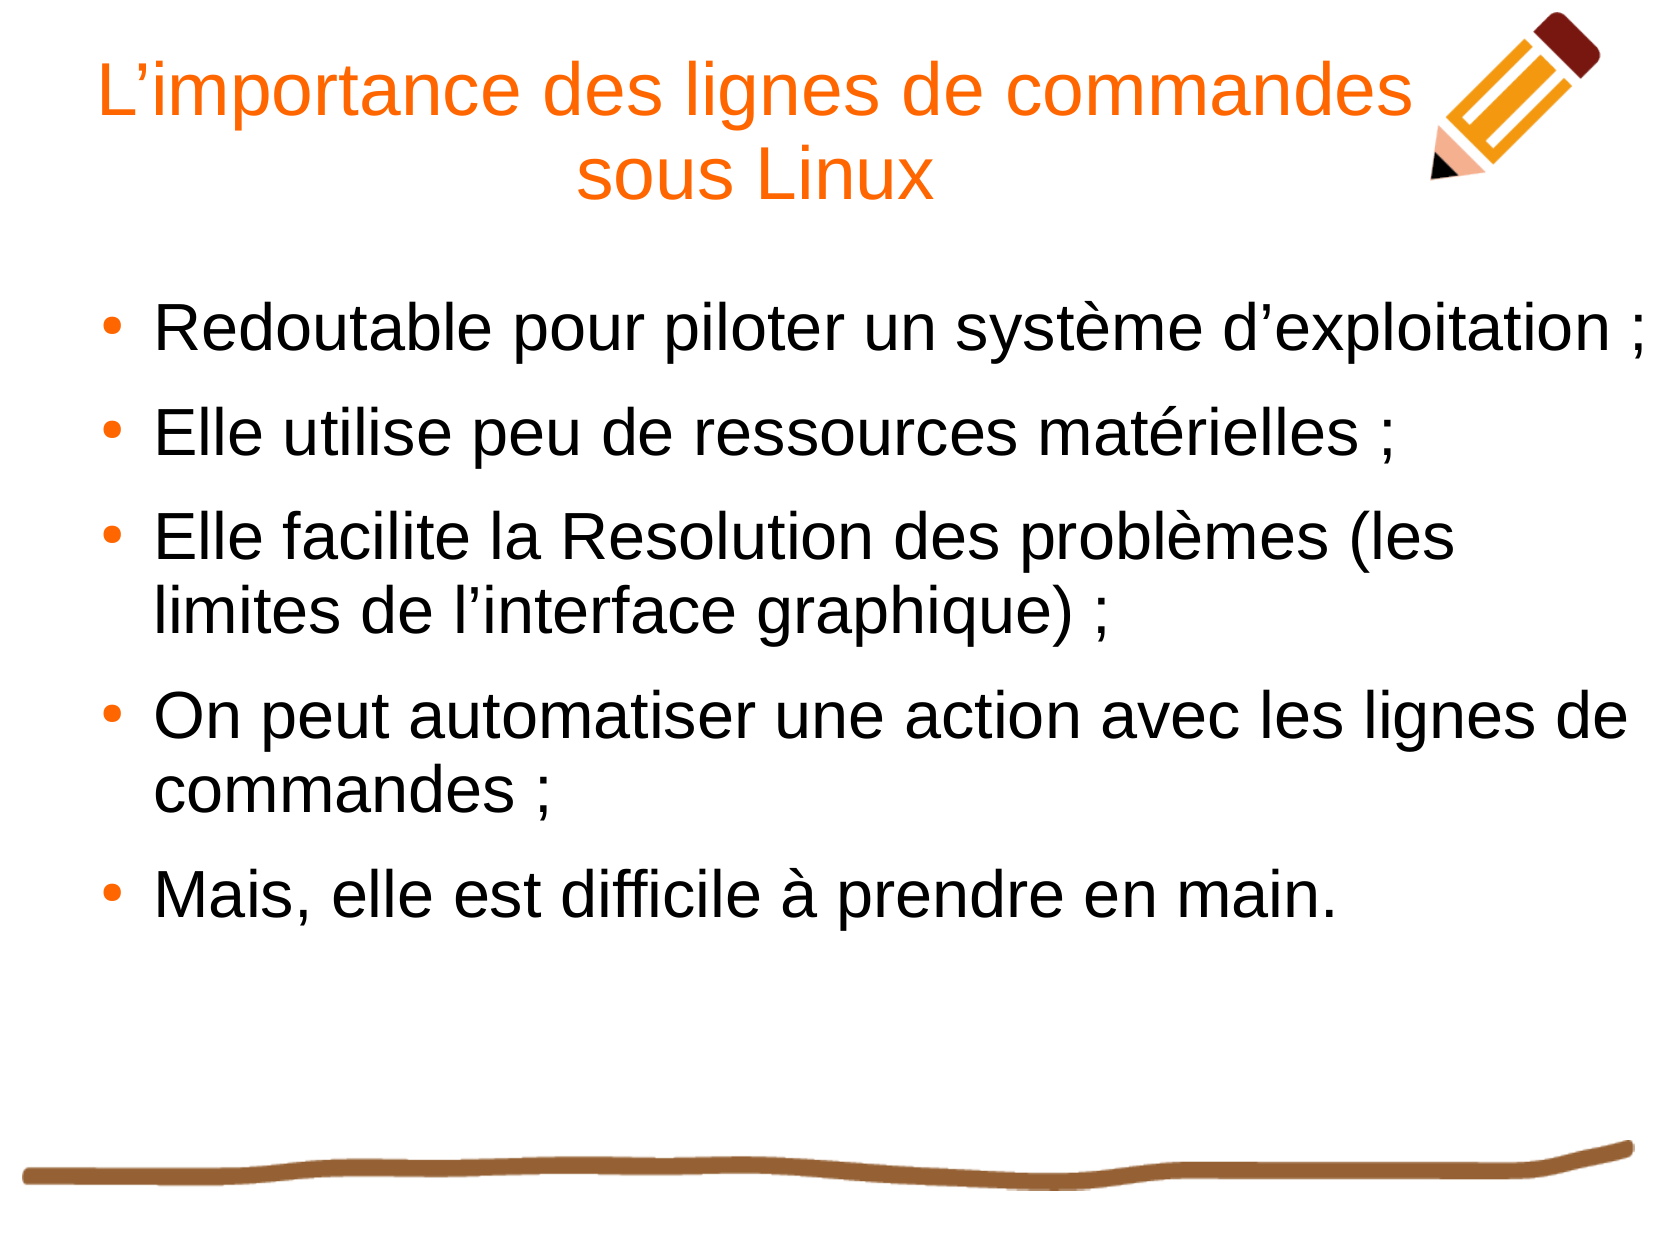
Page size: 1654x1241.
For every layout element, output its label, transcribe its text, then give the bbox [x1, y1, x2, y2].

list Redoutable pour piloter un système d’exploitation ; Elle utilise peu de ressources matérielles ; Elle facilite la Resolution des problèmes (les limites de l’interface graphique) ; On peut automatiser une action avec les lignes de commandes ; Mais, elle est difficile à prendre en main. [82, 290, 1654, 1122]
picture [1430, 12, 1601, 181]
picture [22, 1140, 1635, 1191]
title L’importance des lignes de commandes sous Linux [82, 47, 1430, 216]
